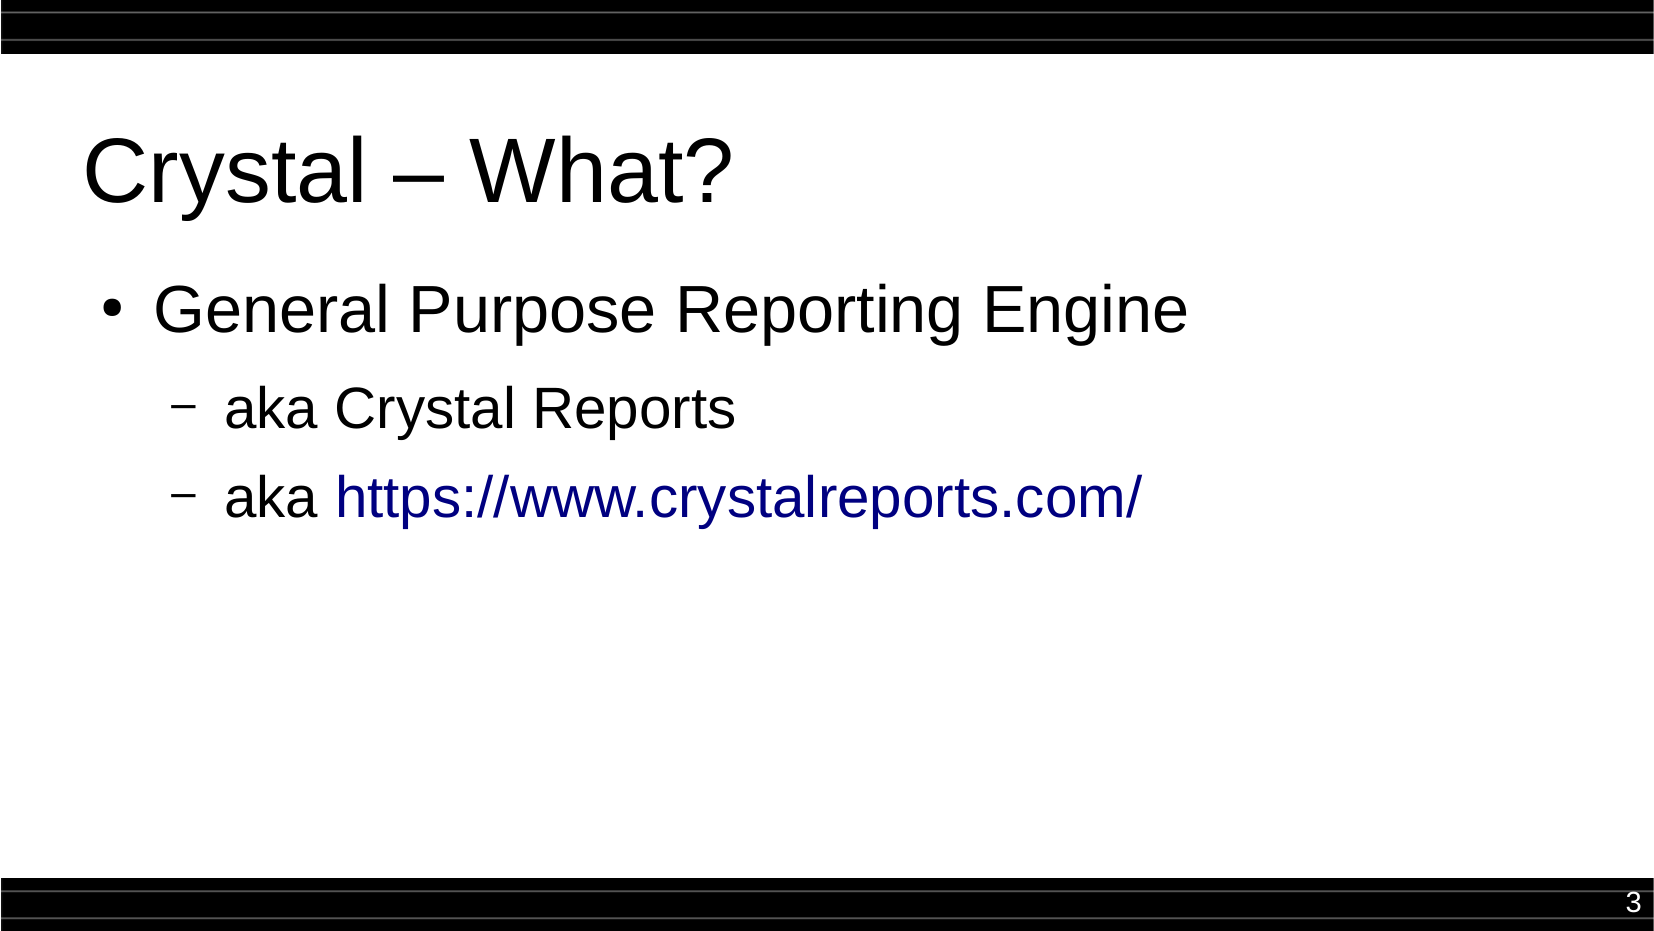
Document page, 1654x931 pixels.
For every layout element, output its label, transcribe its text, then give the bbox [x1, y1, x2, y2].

picture [1, 878, 1654, 931]
list General Purpose Reporting Engine aka Crystal Reports aka https://www.crystalreports.com/ [82, 271, 1571, 851]
title Crystal – What? [82, 92, 1571, 249]
picture [1, 0, 1654, 54]
